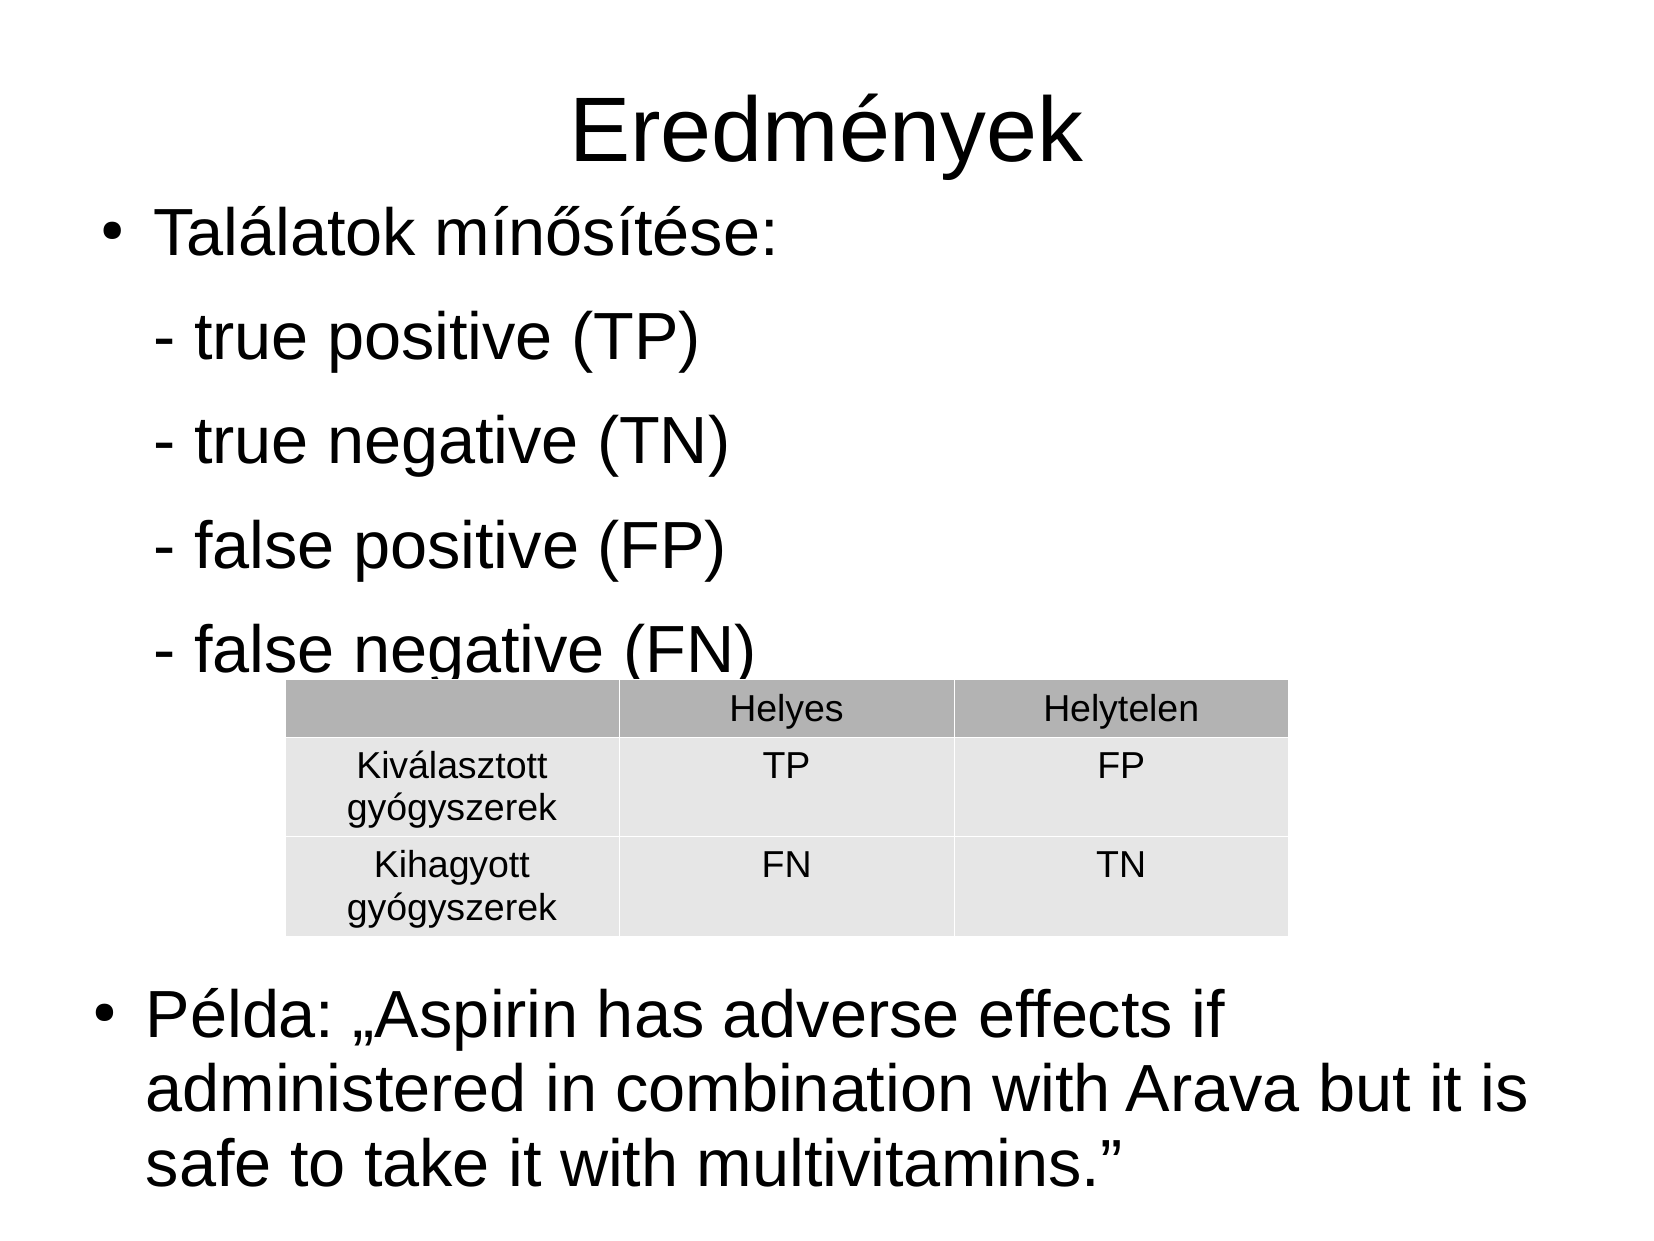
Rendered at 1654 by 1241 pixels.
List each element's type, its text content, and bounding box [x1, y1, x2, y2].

table_cell TN [955, 837, 1288, 936]
table_header Helyes [620, 680, 954, 737]
table_cell FN [620, 837, 954, 936]
table_header [286, 680, 619, 737]
table_cell Kiválasztott gyógyszerek [286, 738, 619, 836]
list Találatok mínősítése: - true positive (TP) - true negative (TN) - false positive (FP) - false negative (FN) [82, 195, 1571, 691]
table_cell FP [955, 738, 1288, 836]
table_cell TP [620, 738, 954, 836]
text_box Példa: „Aspirin has adverse effects if administered in combination with Arava but it is safe to take it with multivitamins.” [75, 976, 1604, 1216]
title Eredmények [82, 49, 1571, 195]
table_header Helytelen [955, 680, 1288, 737]
table_cell Kihagyott gyógyszerek [286, 837, 619, 936]
